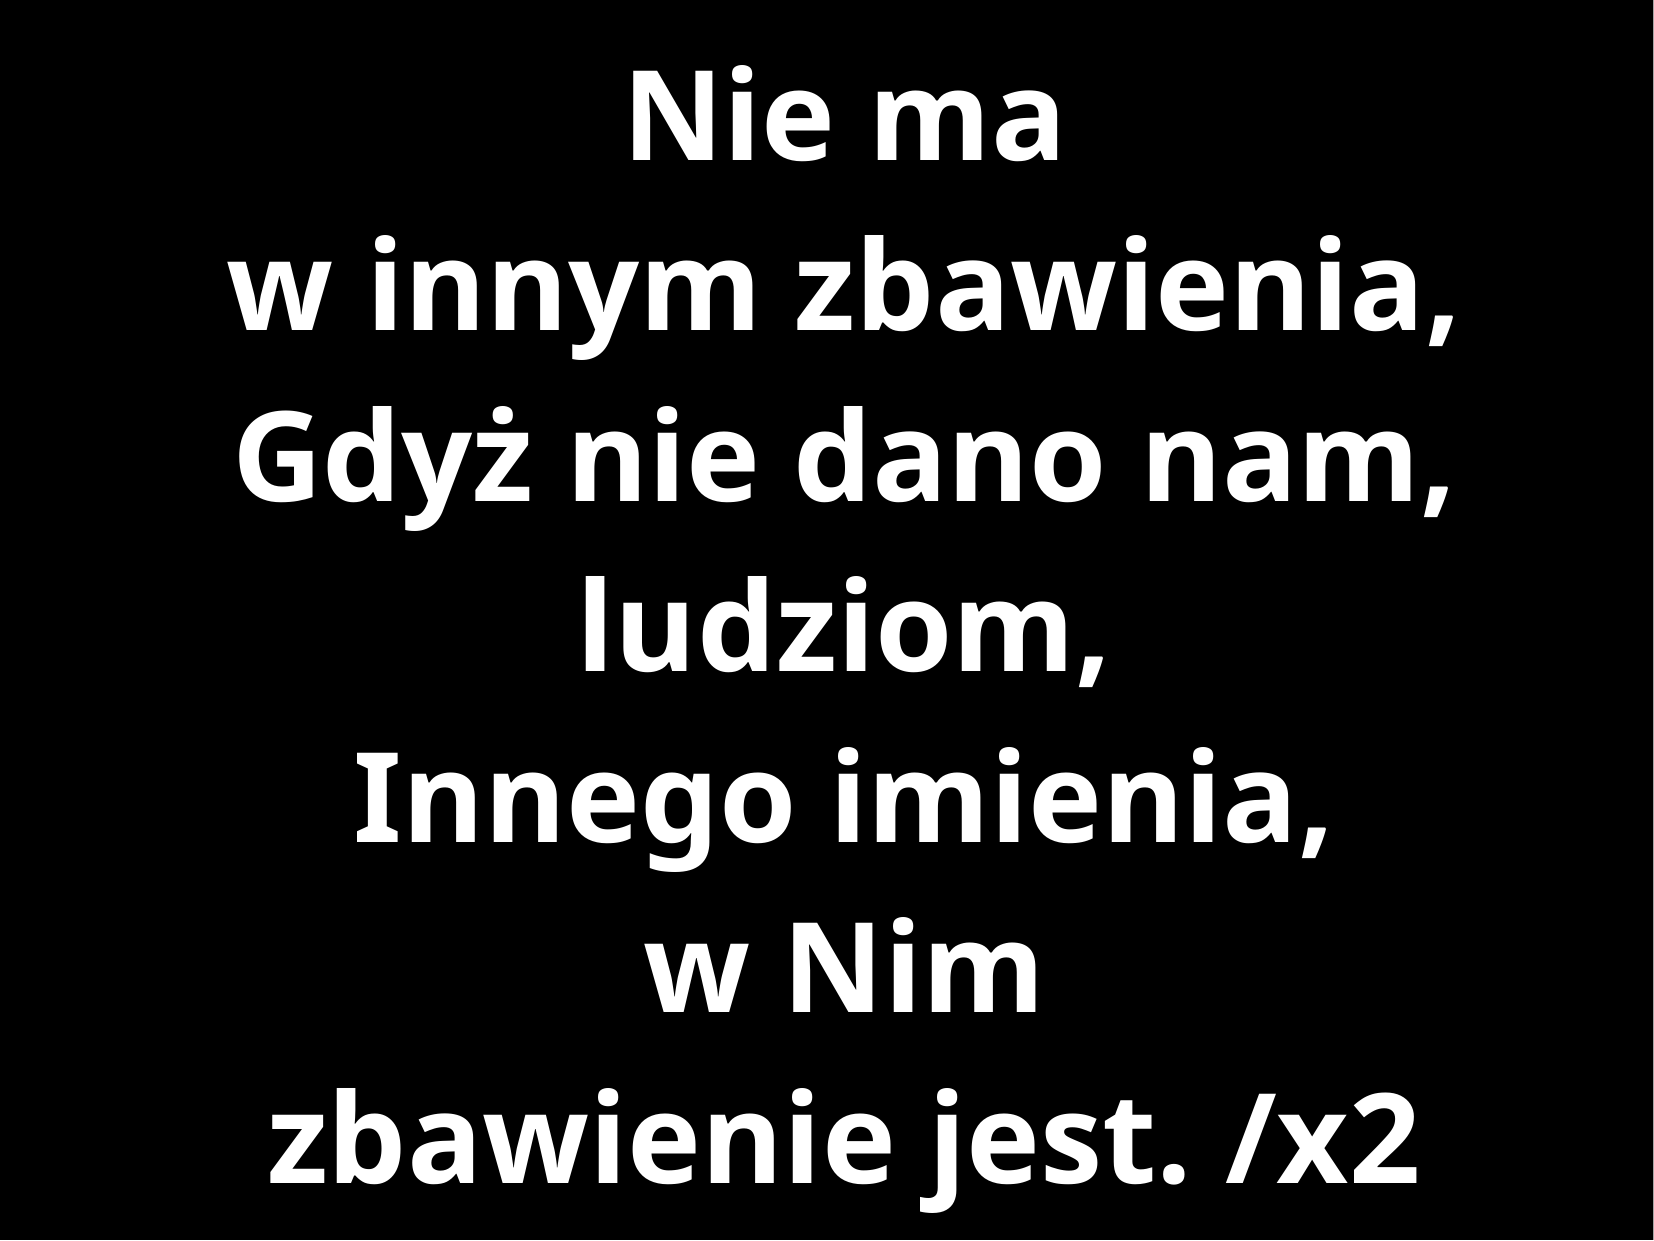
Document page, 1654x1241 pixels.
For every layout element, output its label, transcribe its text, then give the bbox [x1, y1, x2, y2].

subtitle Nie ma w innym zbawienia, Gdyż nie dano nam, ludziom, Innego imienia, w Nim zbawienie jest. /x2 [0, 6, 1654, 1241]
